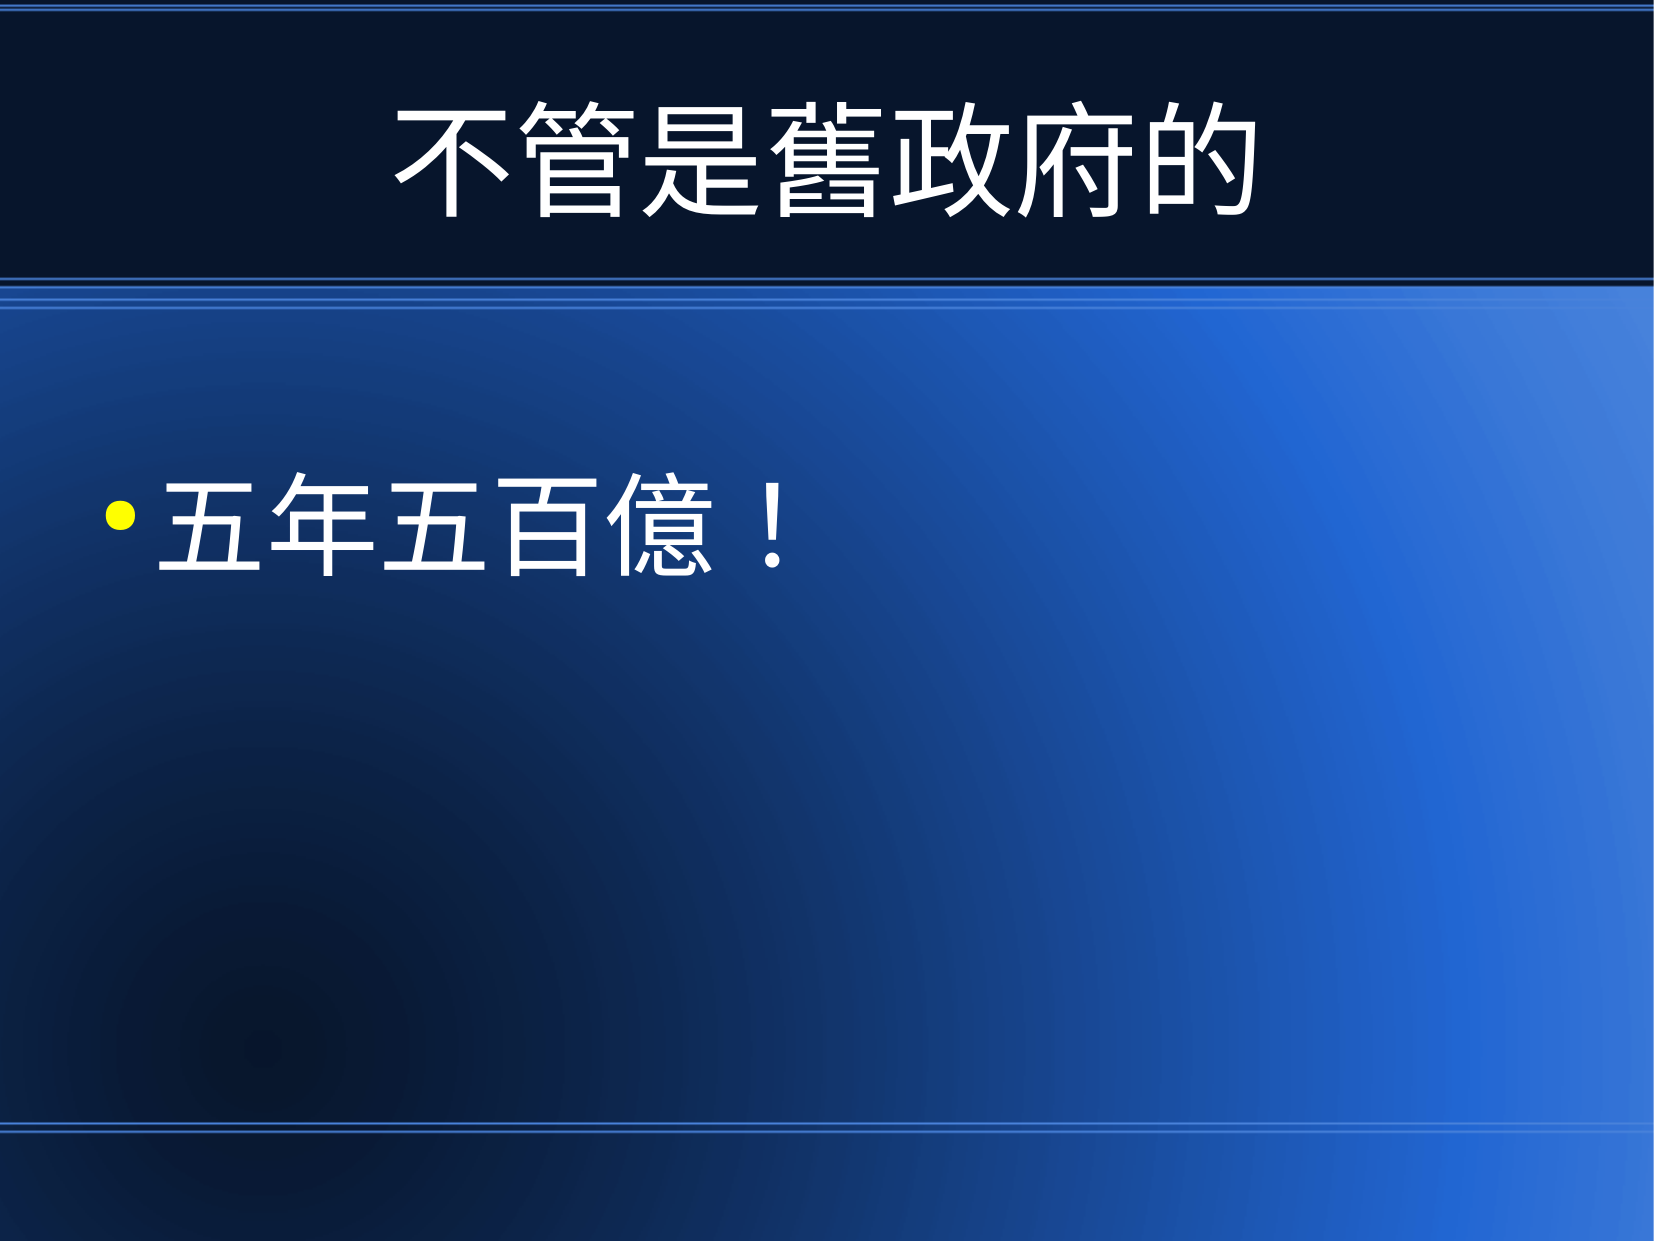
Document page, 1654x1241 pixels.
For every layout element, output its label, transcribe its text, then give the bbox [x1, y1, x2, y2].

title 不管是舊政府的 [82, 49, 1571, 257]
picture [0, 0, 1654, 1241]
list 五年五百億！ [82, 355, 1571, 1241]
